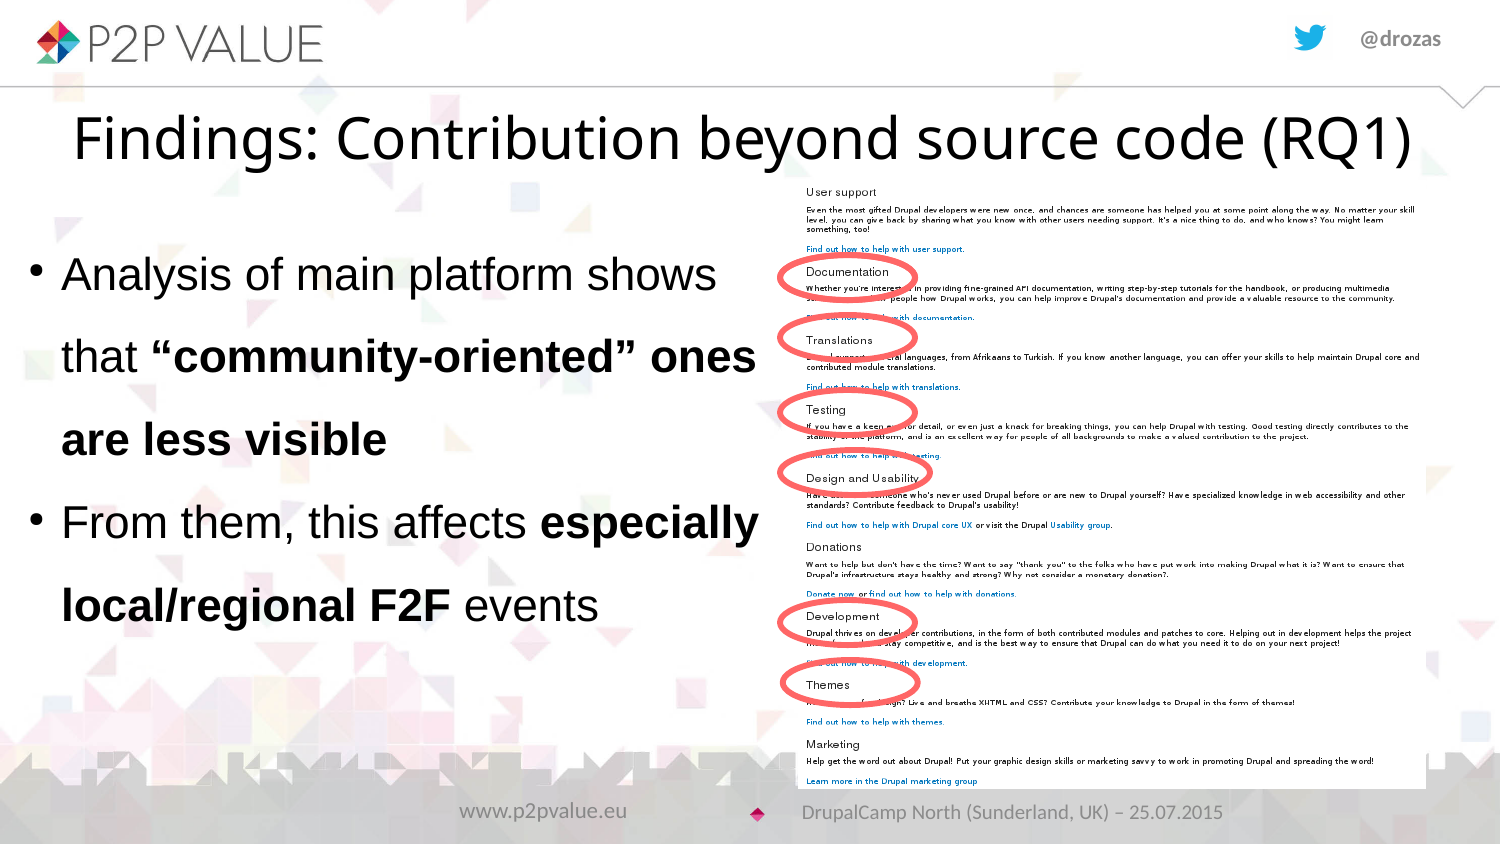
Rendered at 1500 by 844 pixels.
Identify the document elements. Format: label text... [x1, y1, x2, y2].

title Findings: Contribution beyond source code (RQ1) [0, 92, 1486, 181]
text_box DrupalCamp North (Sunderland, UK) – 25.07.2015 [788, 788, 1481, 834]
subtitle Analysis of main platform shows that “community-oriented” ones are less visible From them, this affects especially local/regional F2F events [15, 210, 781, 766]
picture [0, 0, 1500, 844]
text_box @drozas [1333, 15, 1455, 60]
text_box www.p2pvalue.eu [453, 789, 672, 829]
